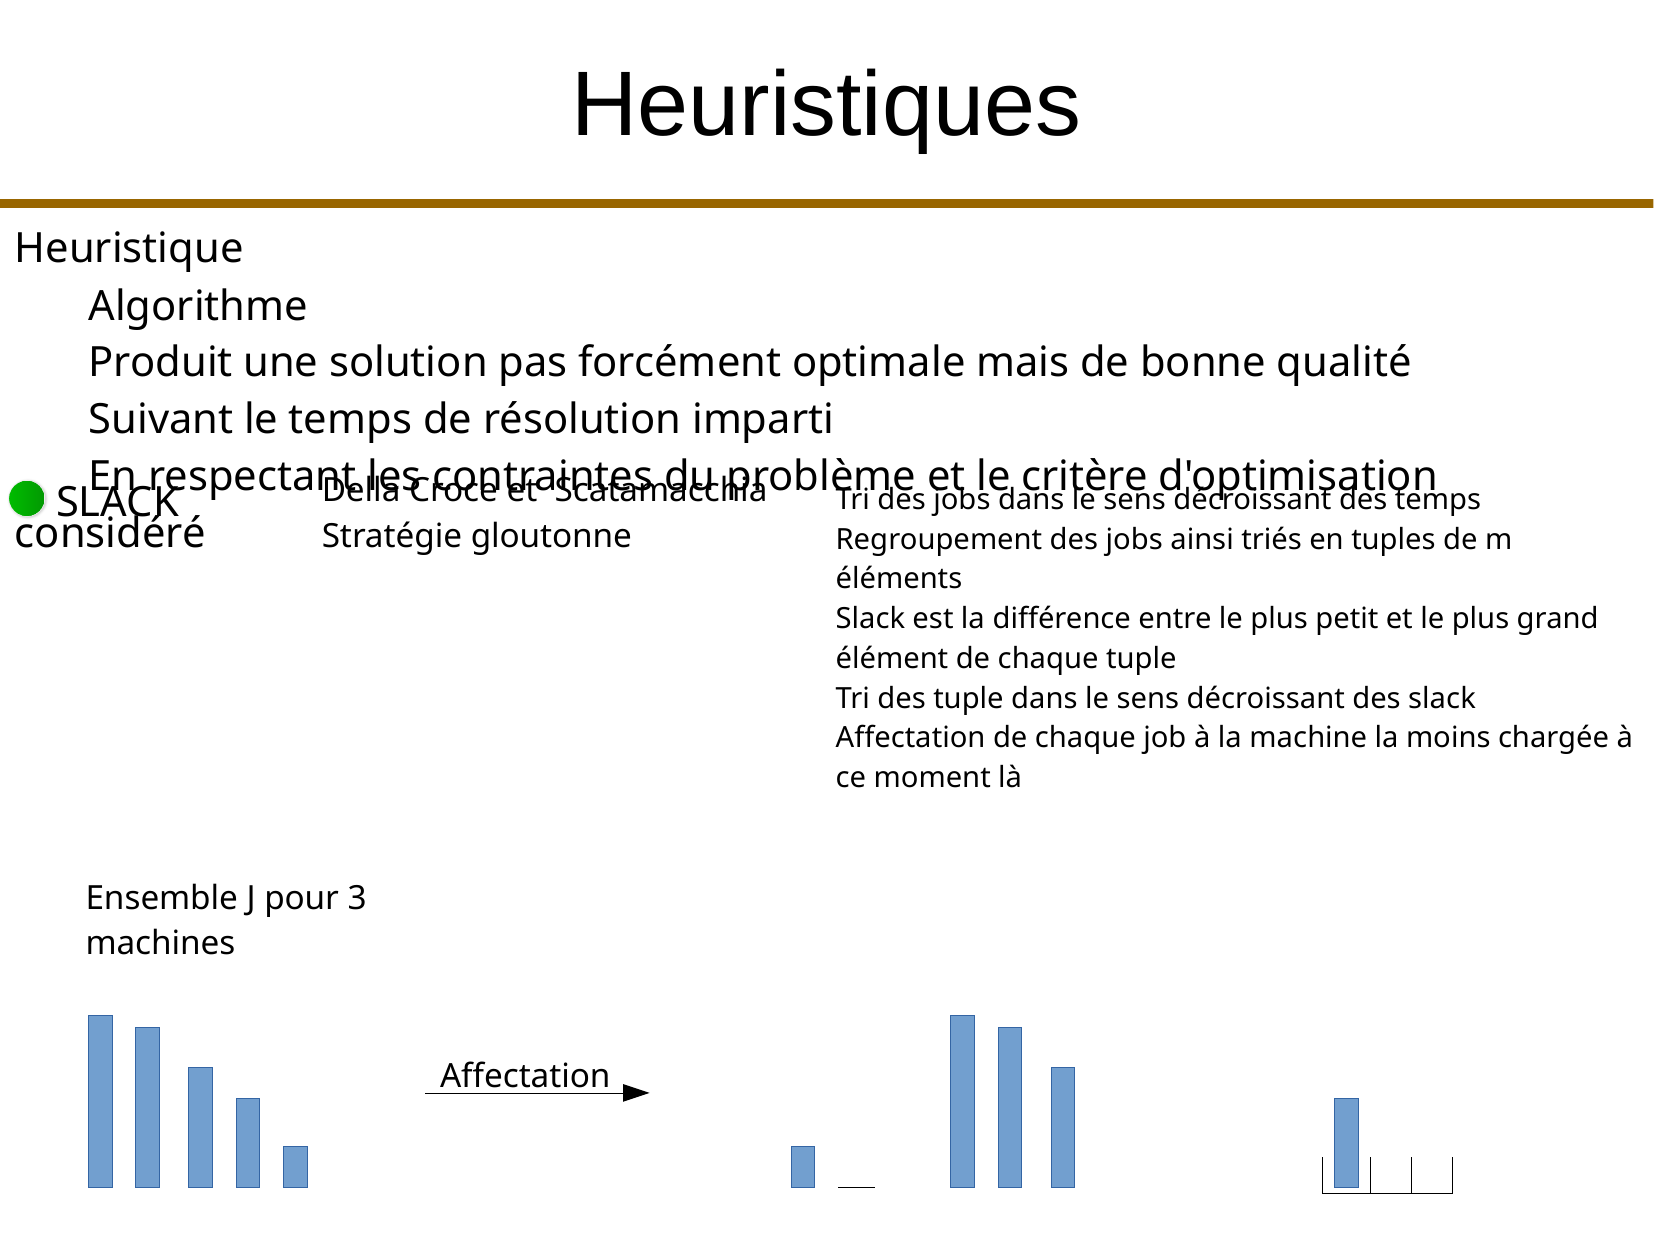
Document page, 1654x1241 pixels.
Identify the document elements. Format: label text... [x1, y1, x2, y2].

text_box [236, 1098, 260, 1188]
text_box SLACK [41, 464, 225, 528]
text_box [1334, 1098, 1359, 1188]
picture [6, 478, 50, 521]
text_box [135, 1027, 160, 1188]
text_box [791, 1146, 815, 1188]
text_box Della Croce et Scatamacchia Stratégie gloutonne [307, 458, 810, 551]
text_box [998, 1027, 1022, 1188]
text_box Heuristique Algorithme Produit une solution pas forcément optimale mais de bonne qualité Suivant le temps de résolution imparti En respectant les contraintes du problème et le critère d'optimisation considéré [0, 210, 1654, 465]
title Heuristiques [82, 34, 1571, 174]
text_box Tri des jobs dans le sens décroissant des temps Regroupement des jobs ainsi triés en tuples de m éléments Slack est la différence entre le plus petit et le plus grand élément de chaque tuple Tri des tuple dans le sens décroissant des slack Affectation de chaque job à la machine la moins chargée à ce moment là [820, 470, 1654, 723]
text_box Ensemble J pour 3 machines [70, 866, 532, 920]
text_box [188, 1067, 213, 1188]
text_box [283, 1146, 308, 1188]
text_box [88, 1015, 113, 1188]
text_box Affectation [425, 1044, 674, 1136]
text_box [1051, 1067, 1075, 1188]
text_box [950, 1015, 975, 1188]
